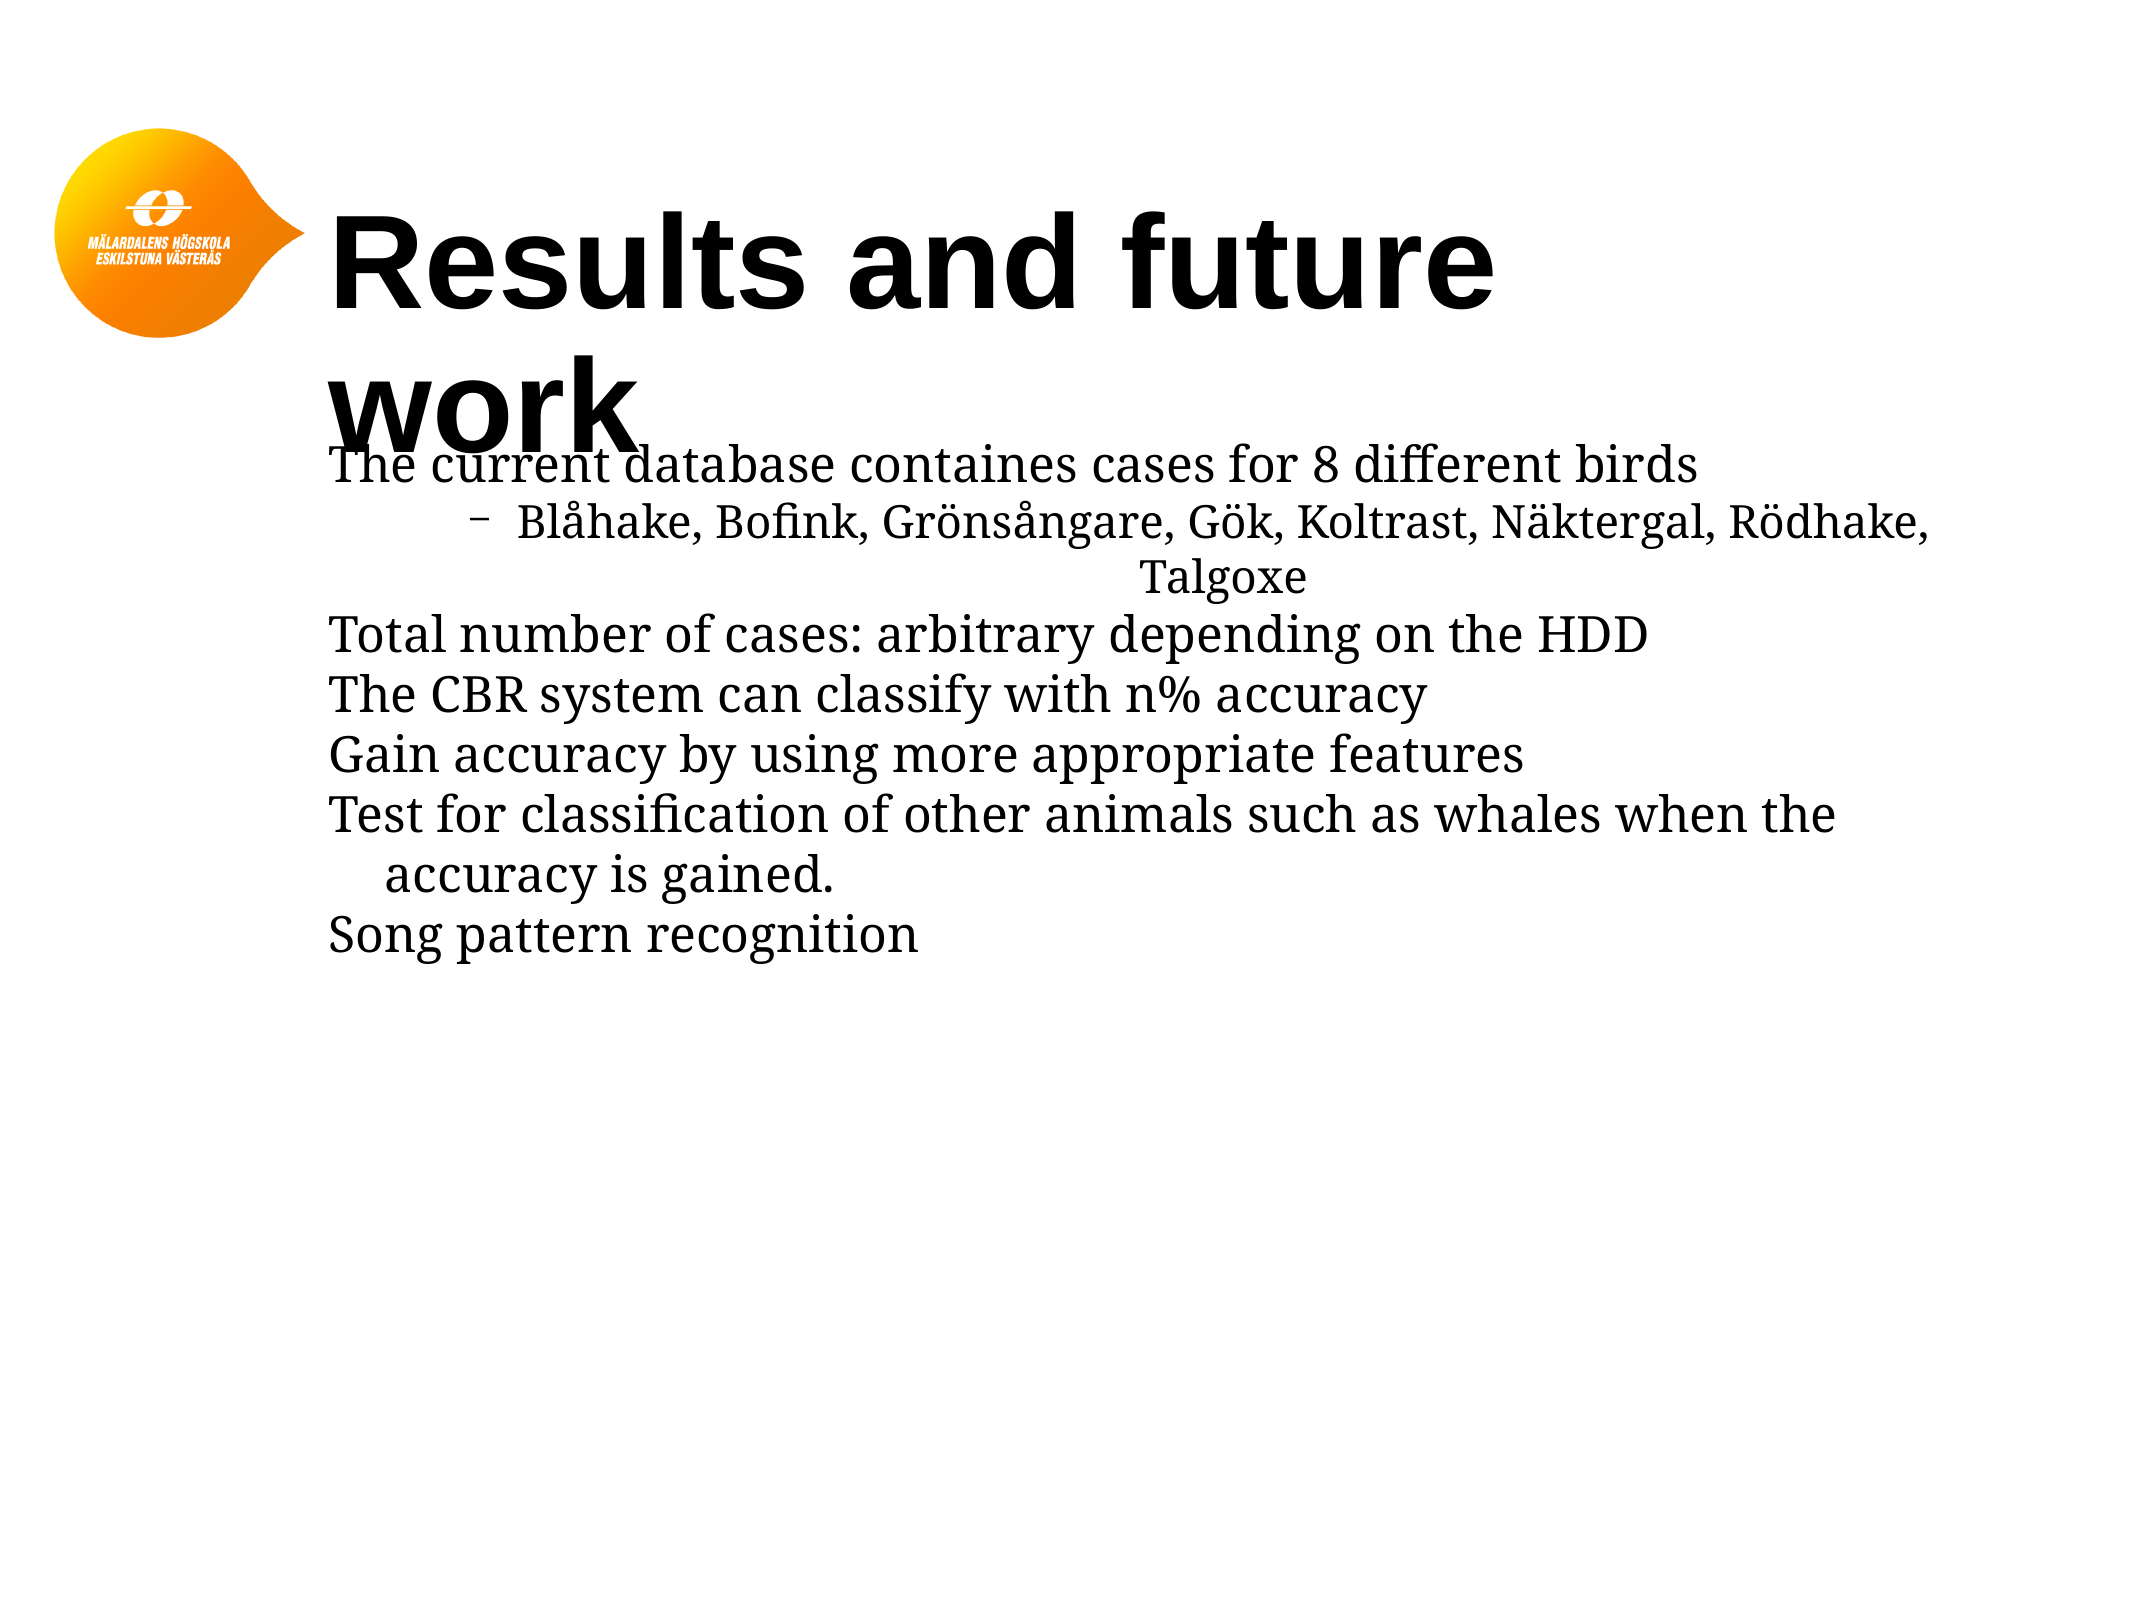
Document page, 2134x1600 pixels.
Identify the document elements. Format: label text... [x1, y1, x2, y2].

title Results and future work [313, 185, 1689, 342]
list The current database containes cases for 8 different birds Blåhake, Bofink, Grönsångare, Gök, Koltrast, Näktergal, Rödhake, Talgoxe Total number of cases: arbitrary depending on the HDD The CBR system can classify with n% accuracy Gain accuracy by using more appropriate features Test for classification of other animals such as whales when the accuracy is gained. Song pattern recognition [313, 425, 2012, 1275]
picture [54, 128, 305, 338]
